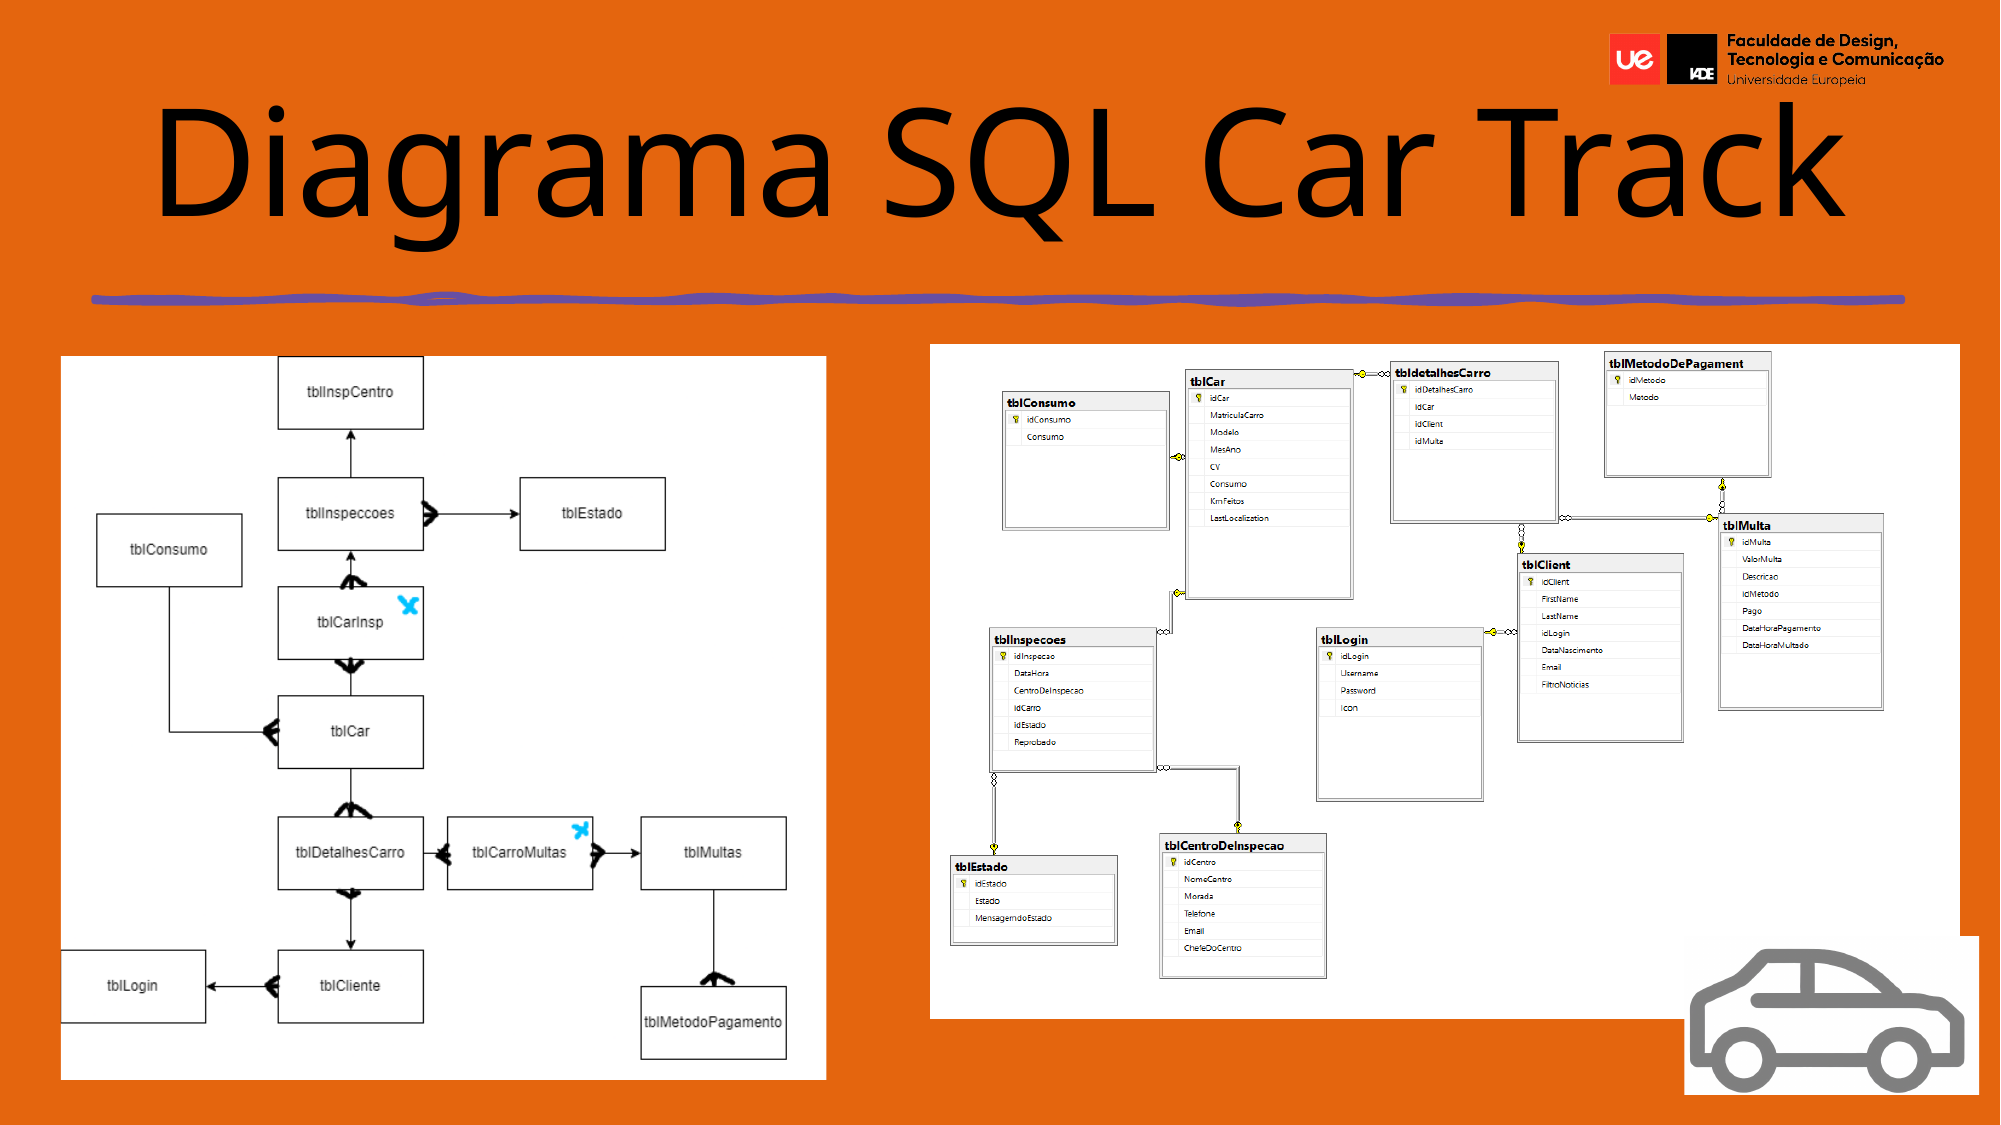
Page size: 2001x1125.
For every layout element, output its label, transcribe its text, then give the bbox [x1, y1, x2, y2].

text_box [0, 0, 2000, 1125]
title Diagrama SQL Car Track [94, 39, 1902, 275]
picture [1583, 14, 1970, 106]
picture [930, 344, 1980, 1095]
picture [60, 356, 827, 1080]
